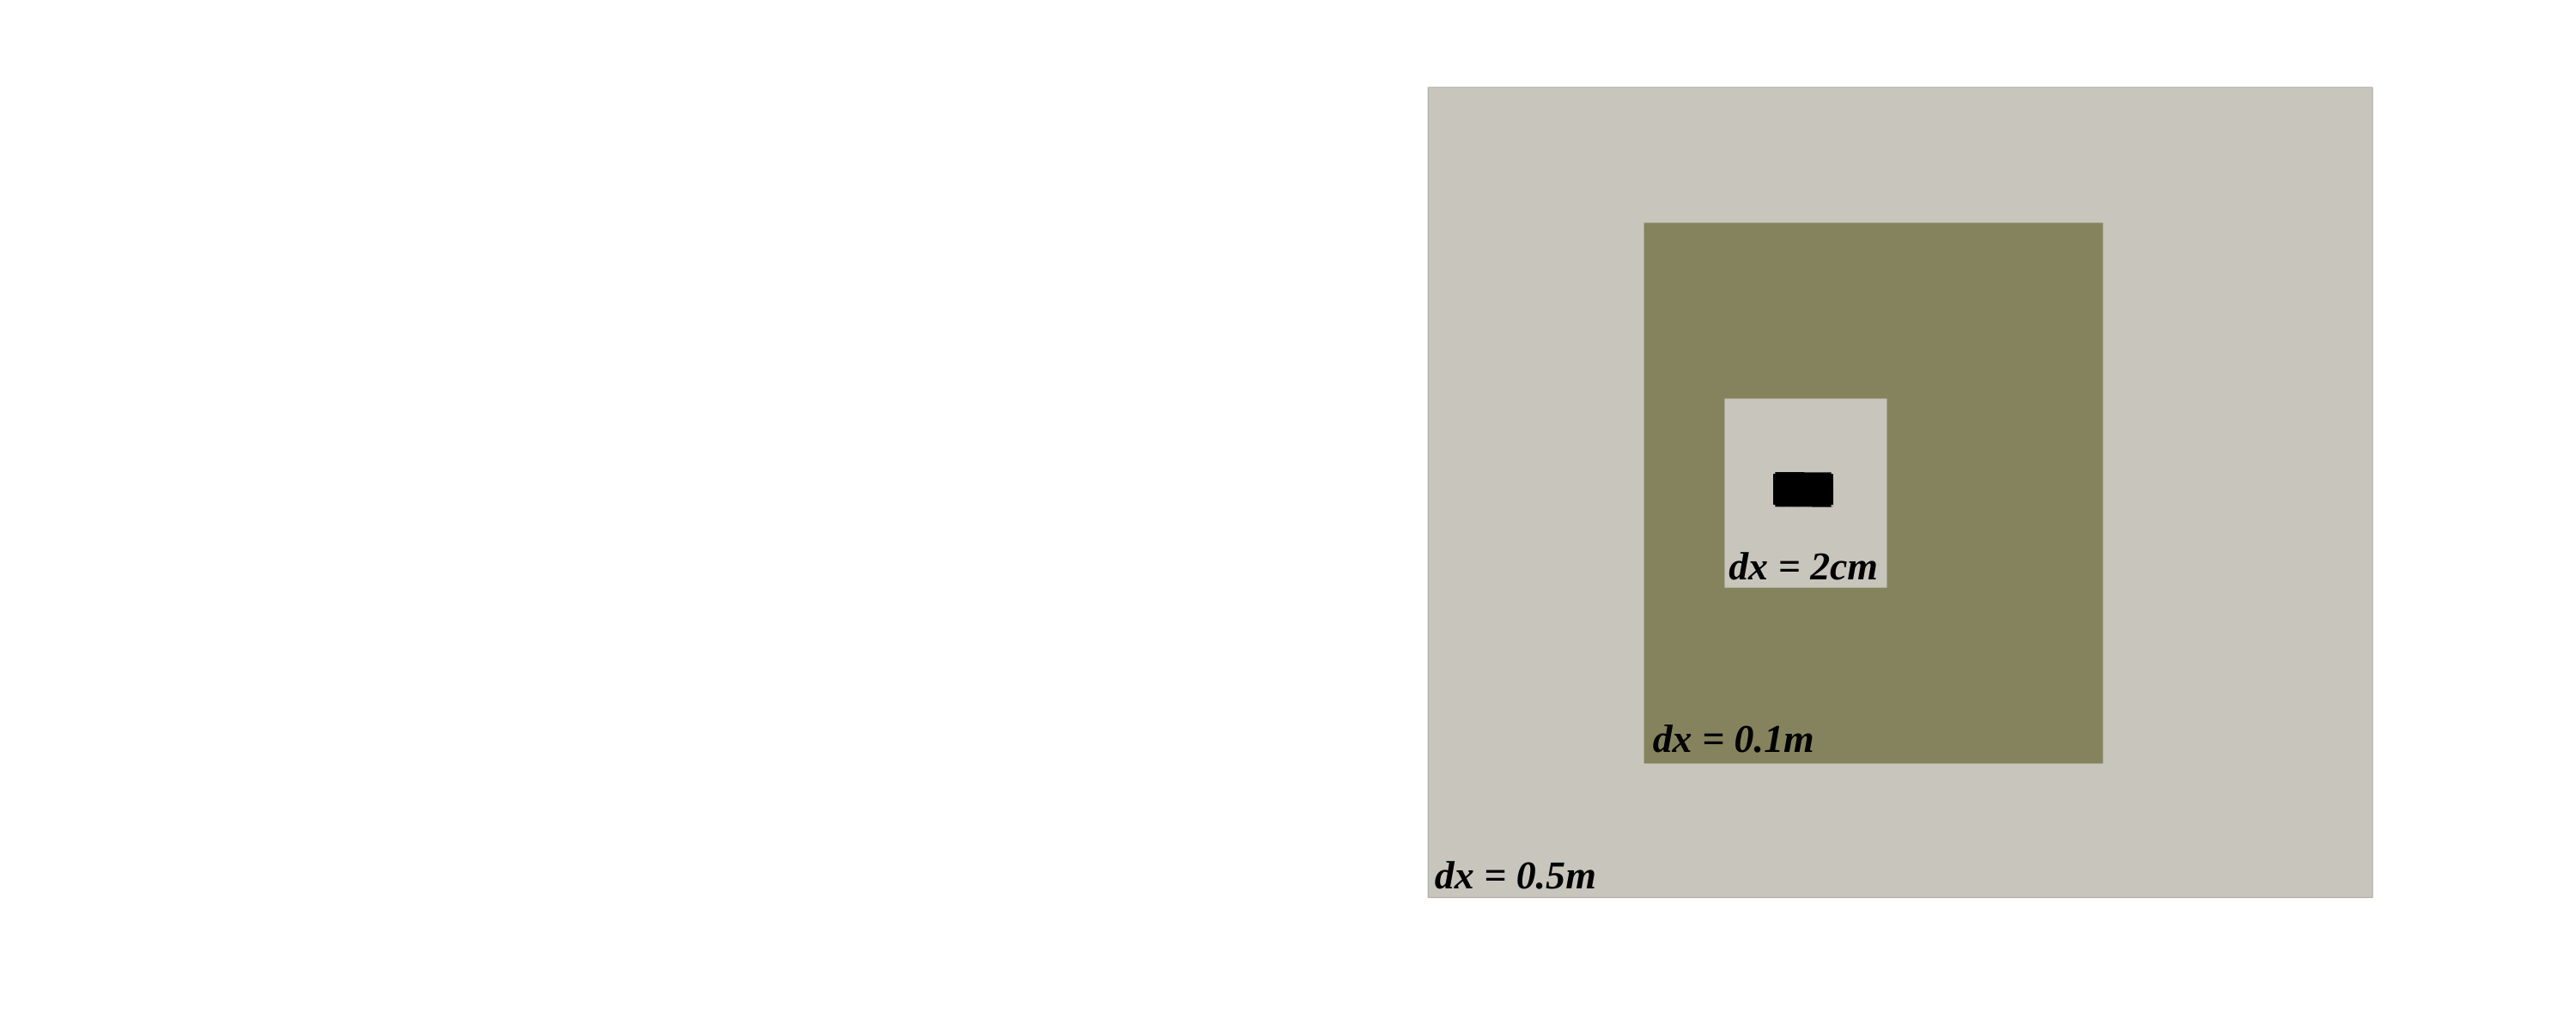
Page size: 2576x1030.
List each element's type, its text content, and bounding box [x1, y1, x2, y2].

picture [1417, 77, 2384, 902]
text_box dx = 0.5m [1422, 847, 1629, 904]
text_box dx = 0.1m [1640, 710, 1847, 767]
text_box dx = 2cm [1716, 538, 1923, 595]
text_box [1775, 474, 1832, 505]
